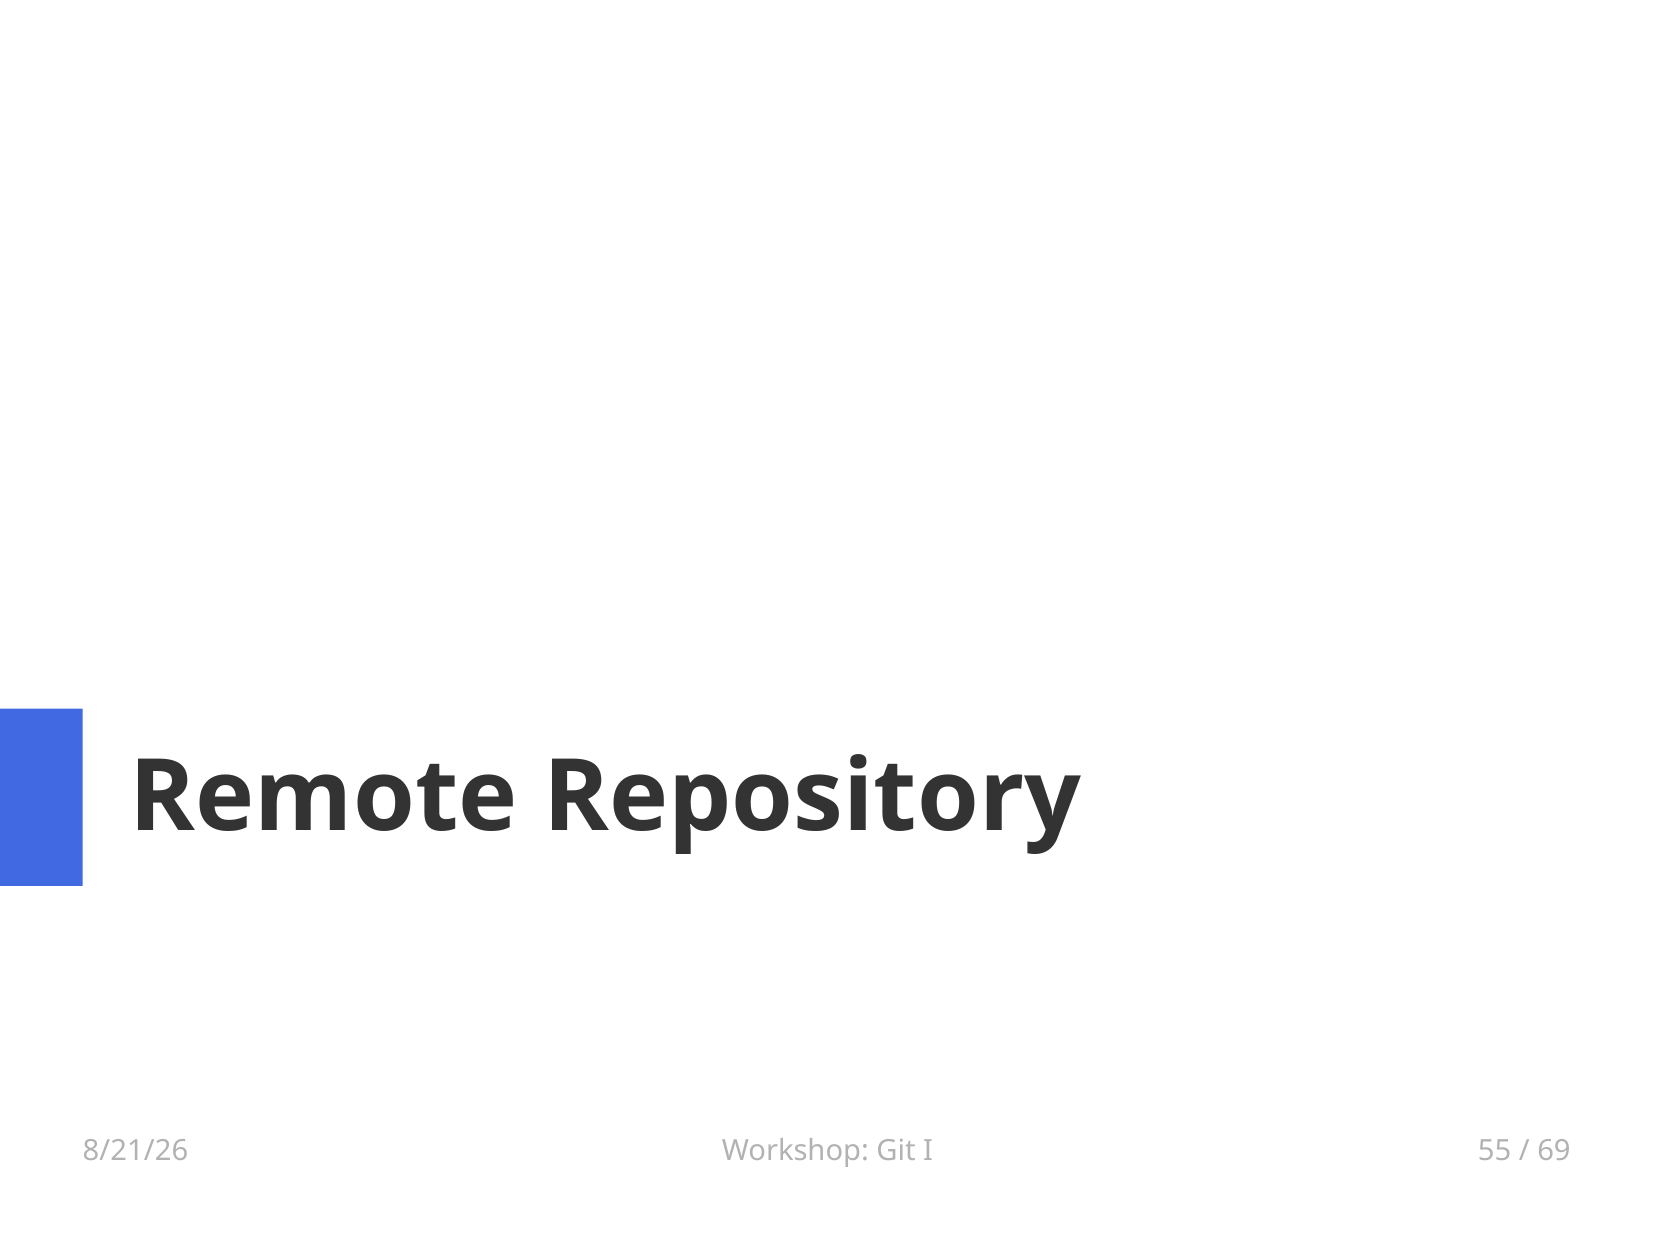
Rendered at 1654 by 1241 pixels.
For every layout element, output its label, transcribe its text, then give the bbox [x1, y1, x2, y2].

title Remote Repository [129, 673, 1536, 910]
